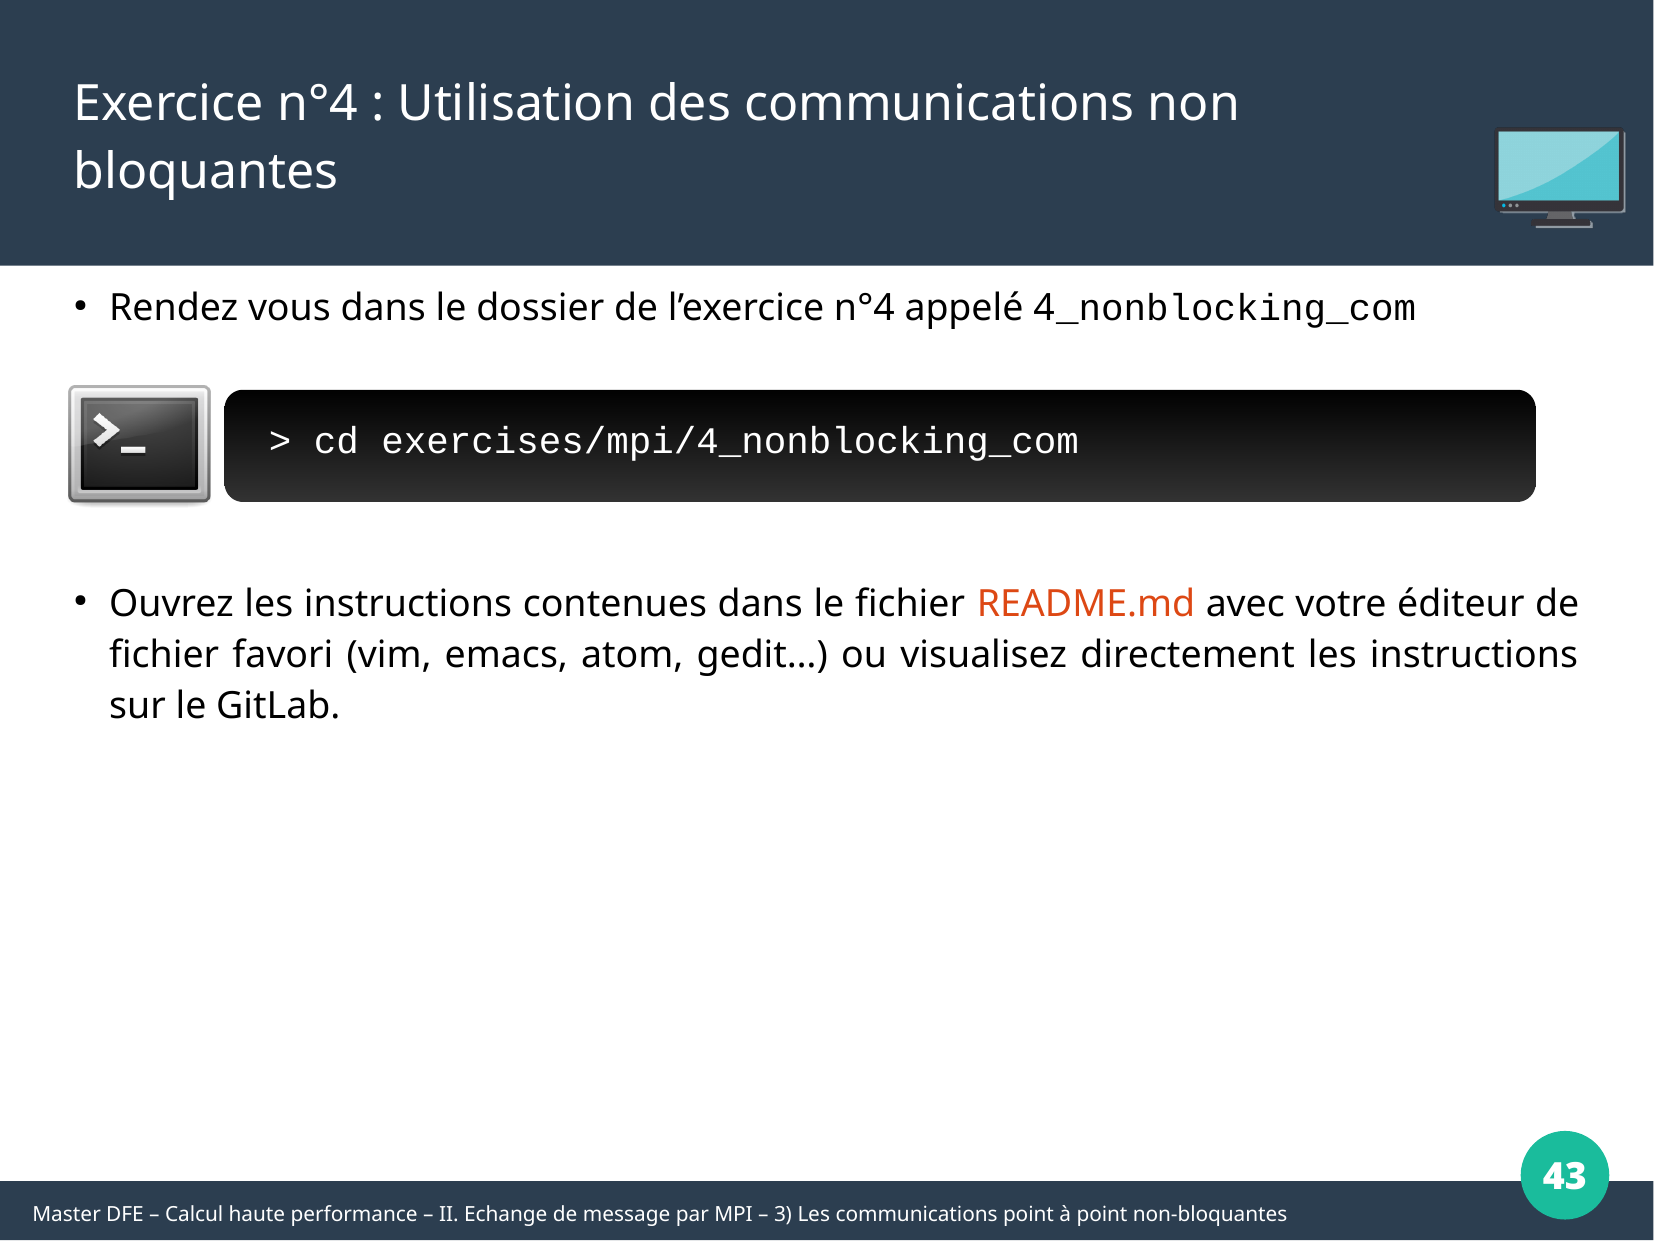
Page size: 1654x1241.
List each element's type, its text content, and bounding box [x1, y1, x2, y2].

text_box Master DFE – Calcul haute performance – II. Echange de message par MPI – 3) Les communications point à point non-bloquantes [17, 1191, 1436, 1235]
text_box [224, 389, 1536, 502]
text_box Ouvrez les instructions contenues dans le fichier README.md avec votre éditeur de fichier favori (vim, emacs, atom, gedit…) ou visualisez directement les instructions sur le GitLab. [59, 568, 1595, 737]
picture [1485, 102, 1633, 251]
text_box > cd exercises/mpi/4_nonblocking_com [254, 415, 1524, 508]
text_box Rendez vous dans le dossier de l’exercice n°4 appelé 4_nonblocking_com [59, 273, 1595, 367]
picture [65, 385, 213, 508]
text_box Exercice n°4 : Utilisation des communications non bloquantes [59, 59, 1477, 187]
